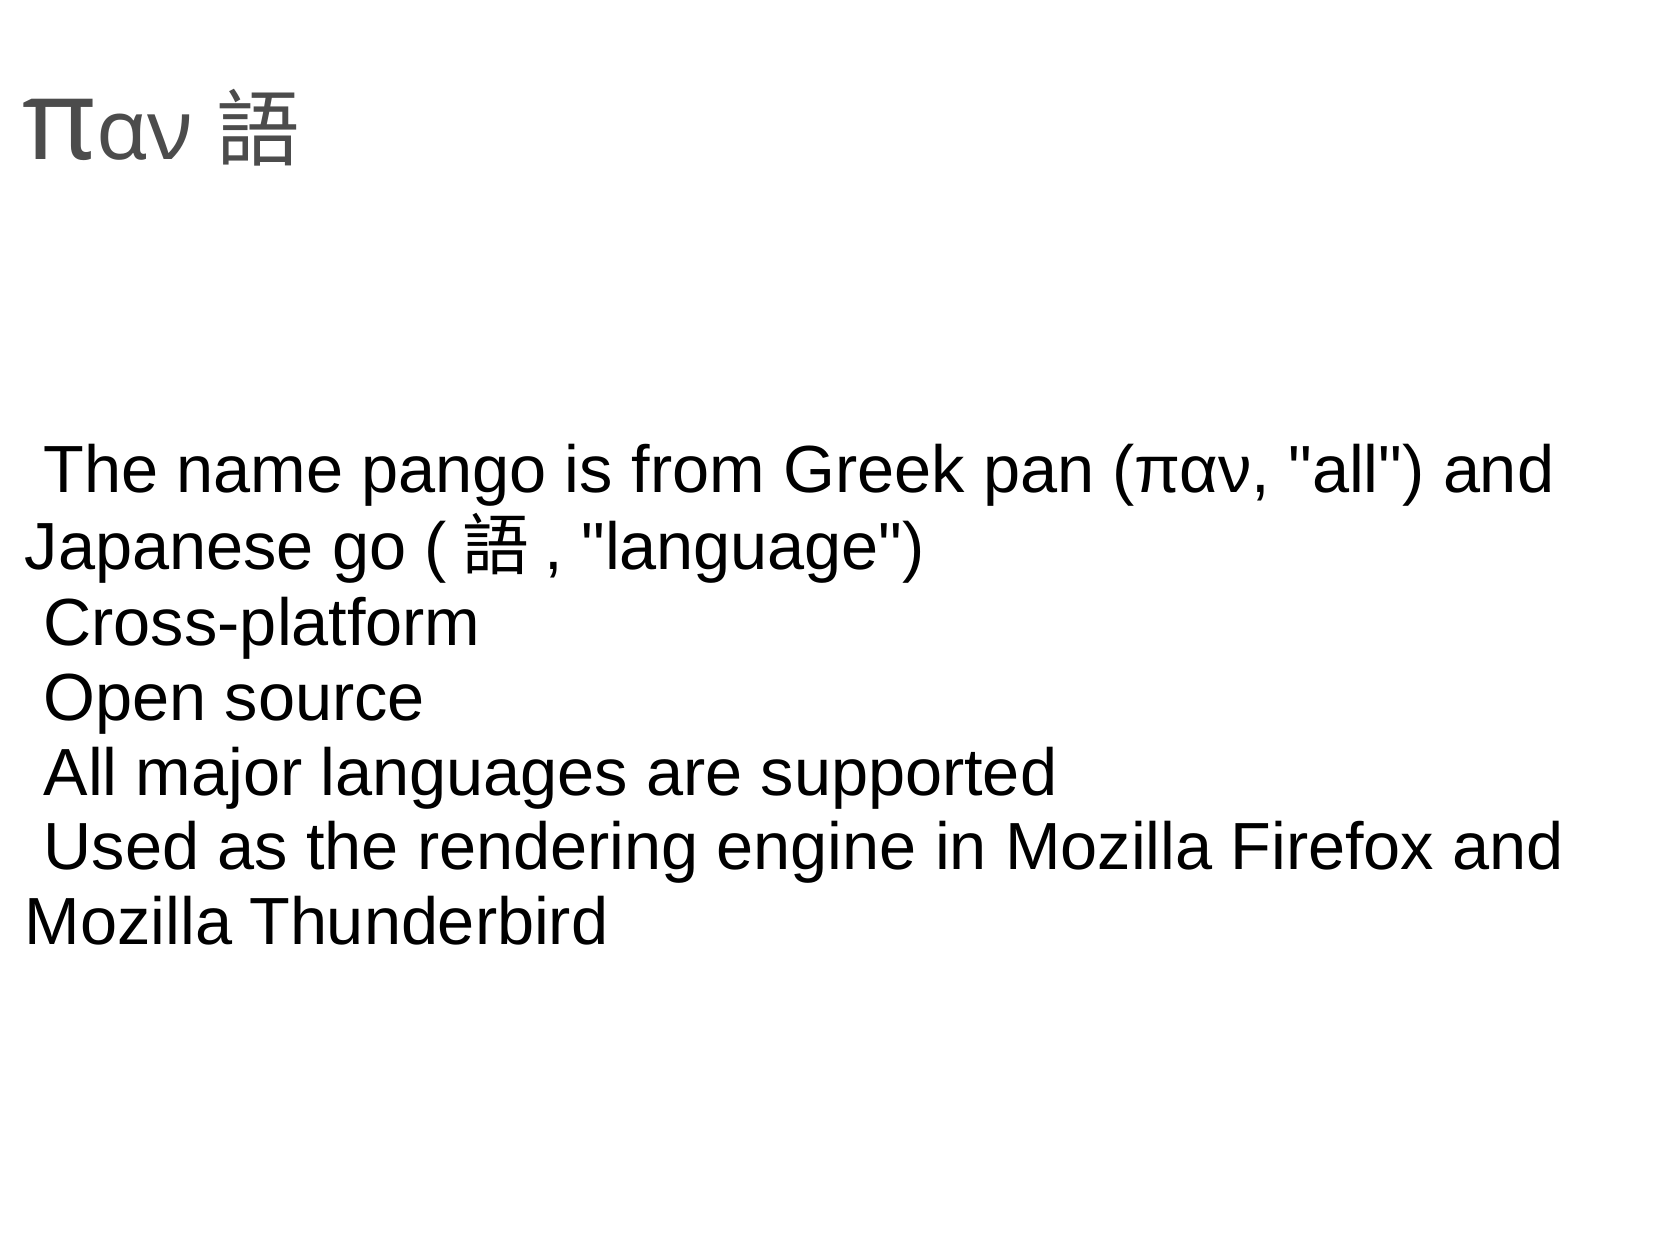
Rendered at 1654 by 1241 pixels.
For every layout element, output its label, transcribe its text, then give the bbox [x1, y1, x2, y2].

subtitle The name pango is from Greek pan (παν, "all") and Japanese go (語, "language") Cross-platform Open source All major languages are supported Used as the rendering engine in Mozilla Firefox and Mozilla Thunderbird [25, 233, 1654, 1158]
title παν語 [22, 26, 1654, 205]
